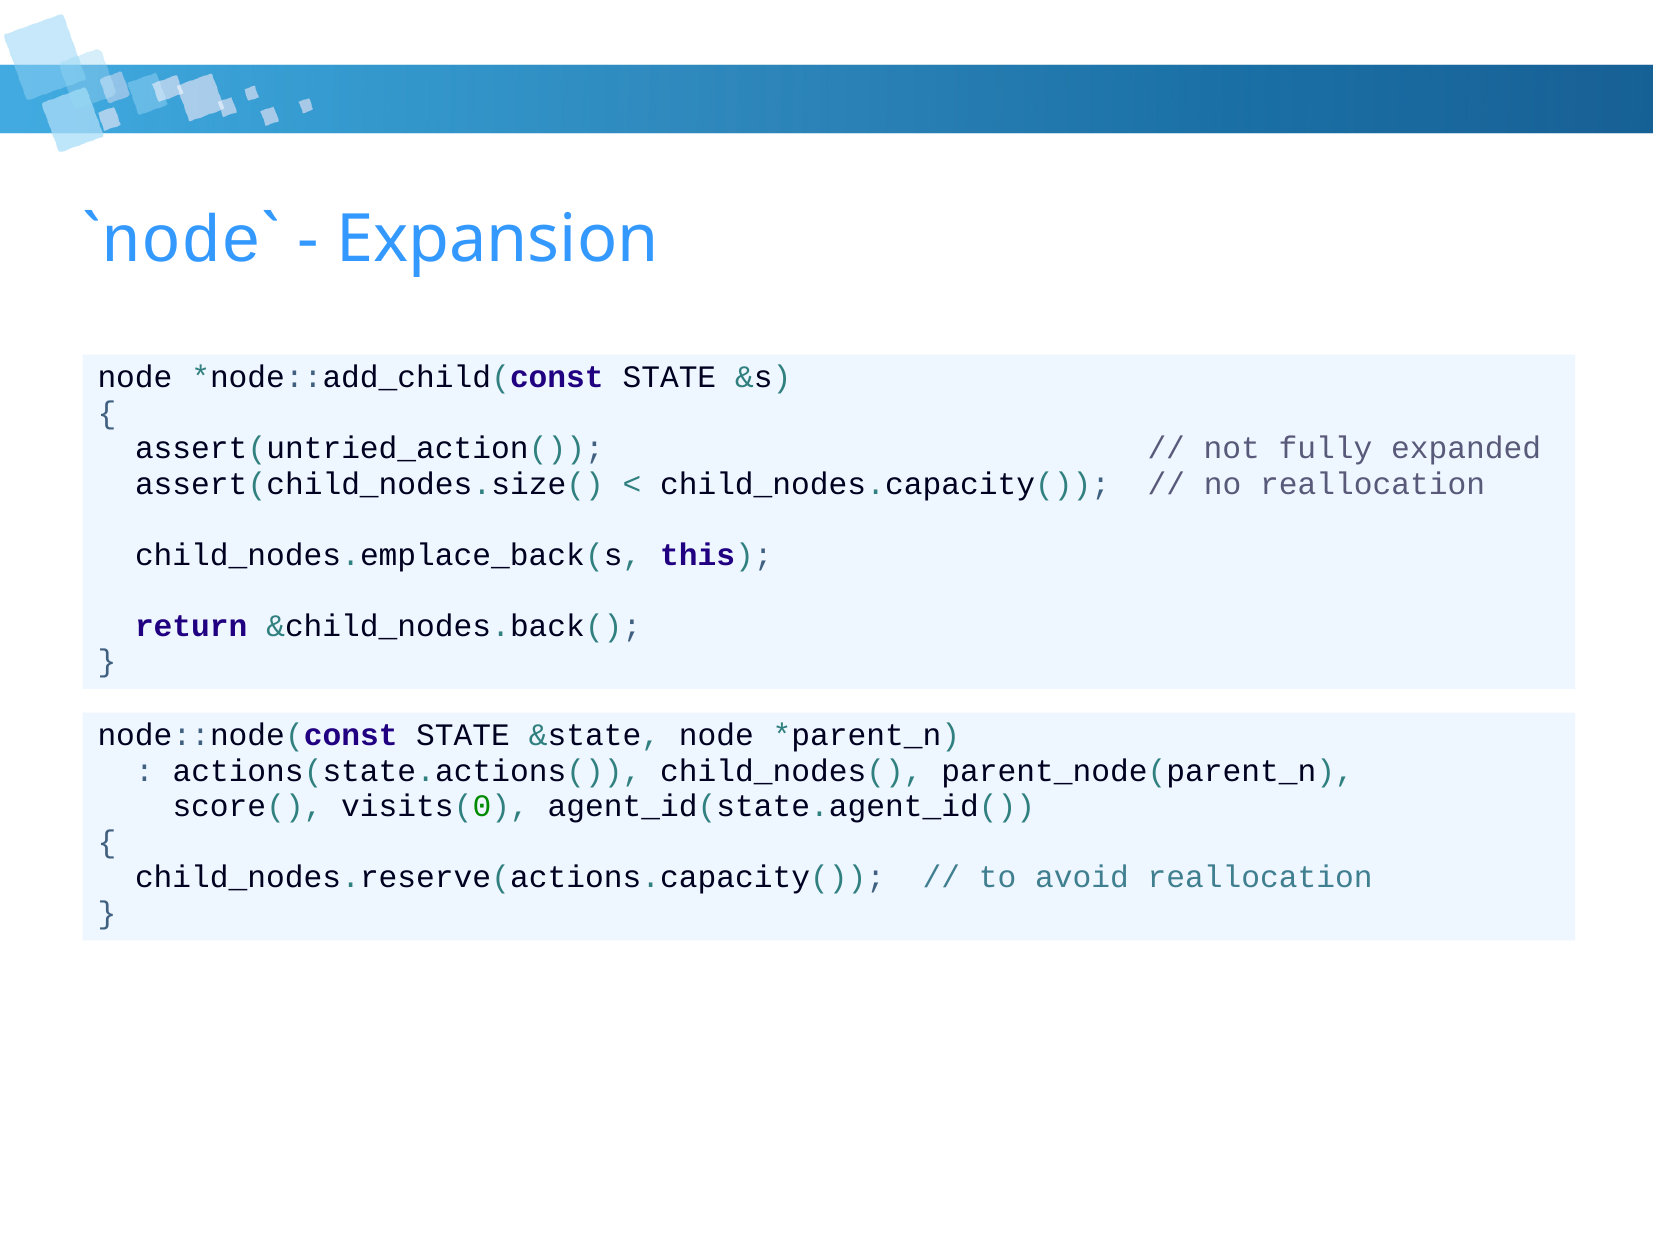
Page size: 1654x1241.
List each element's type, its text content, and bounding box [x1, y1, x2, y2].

text_box node *node::add_child(const STATE &s) { assert(untried_action()); // not fully expanded assert(child_nodes.size() < child_nodes.capacity()); // no reallocation child_nodes.emplace_back(s, this); return &child_nodes.back(); } [82, 354, 1576, 689]
title `node` - Expansion [82, 132, 1571, 340]
text_box node::node(const STATE &state, node *parent_n) : actions(state.actions()), child_nodes(), parent_node(parent_n), score(), visits(0), agent_id(state.agent_id()) { child_nodes.reserve(actions.capacity()); // to avoid reallocation } [82, 712, 1576, 941]
picture [0, 0, 1653, 1238]
